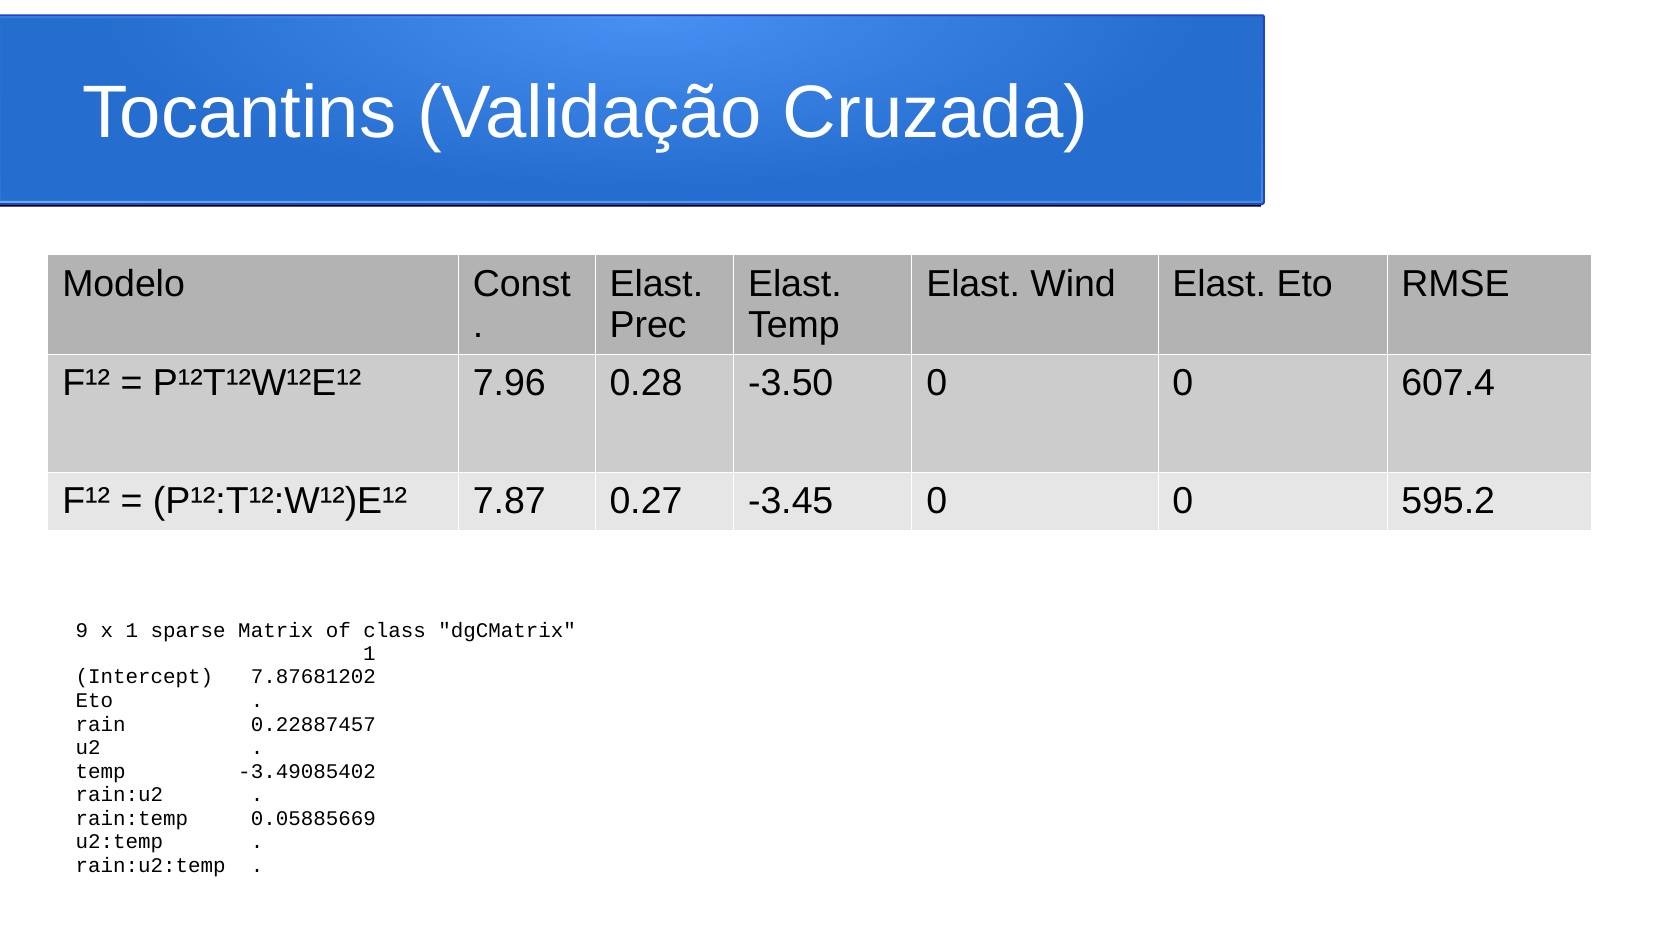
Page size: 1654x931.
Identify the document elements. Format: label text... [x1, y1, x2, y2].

table_header Elast. Temp [734, 255, 911, 354]
table_cell 0.27 [596, 473, 733, 530]
table_header Modelo [48, 255, 458, 354]
table_cell 0 [1159, 355, 1387, 472]
table_cell 0 [1159, 473, 1387, 530]
title Tocantins (Validação Cruzada) [82, 35, 1235, 189]
table_cell F¹² = (P¹²:T¹²:W¹²)E¹² [48, 473, 458, 530]
table_cell 7.87 [459, 473, 595, 530]
table_header RMSE [1388, 255, 1591, 354]
table_header Elast. Eto [1159, 255, 1387, 354]
table_cell 607.4 [1388, 355, 1591, 472]
table_cell -3.50 [734, 355, 911, 472]
table_cell 595.2 [1388, 473, 1591, 530]
table_header Elast. Prec [596, 255, 733, 354]
table_header Elast. Wind [912, 255, 1158, 354]
table_cell 7.96 [459, 355, 595, 472]
table_cell -3.45 [734, 473, 911, 530]
table_cell F¹² = P¹²T¹²W¹²E¹² [48, 355, 458, 472]
table_cell 0.28 [596, 355, 733, 472]
table_cell 0 [912, 355, 1158, 472]
table_header Const. [459, 255, 595, 354]
table_cell 0 [912, 473, 1158, 530]
text_box 9 x 1 sparse Matrix of class "dgCMatrix" 1 (Intercept) 7.87681202 Eto . rain 0.22887457 u2 . temp -3.49085402 rain:u2 . rain:temp 0.05885669 u2:temp . rain:u2:temp . [60, 612, 591, 886]
